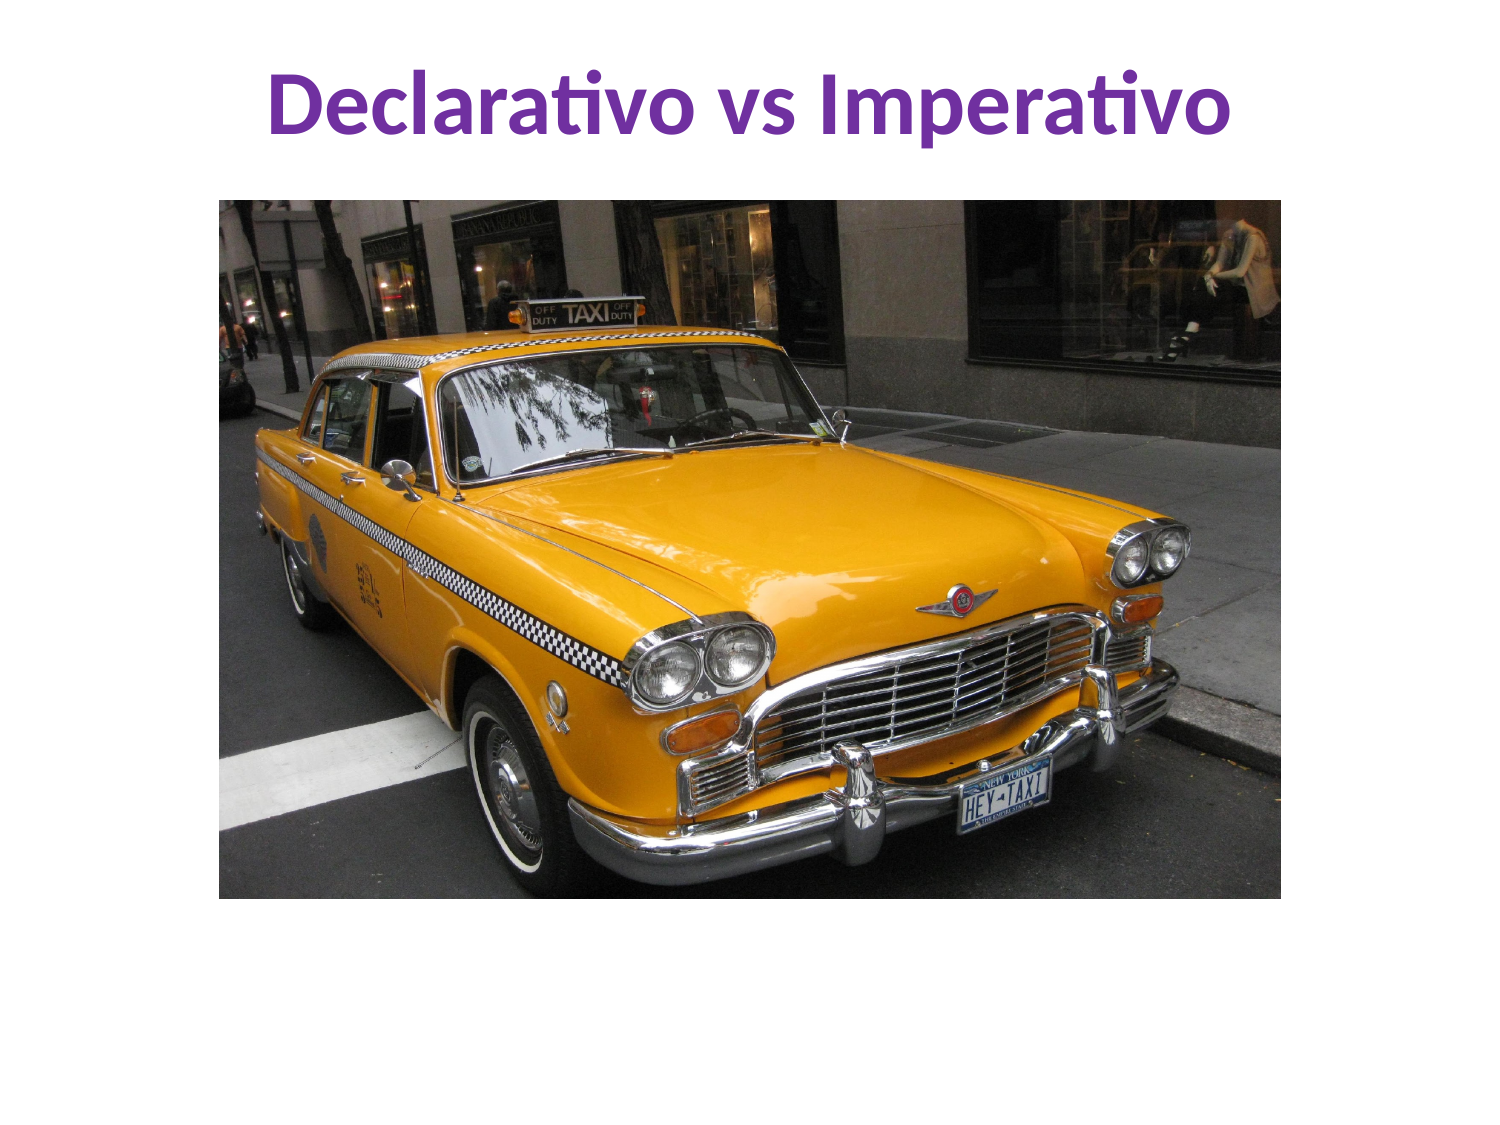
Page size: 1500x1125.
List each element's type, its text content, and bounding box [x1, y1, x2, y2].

title Declarativo vs Imperativo [75, 45, 1425, 150]
picture [219, 200, 1281, 899]
